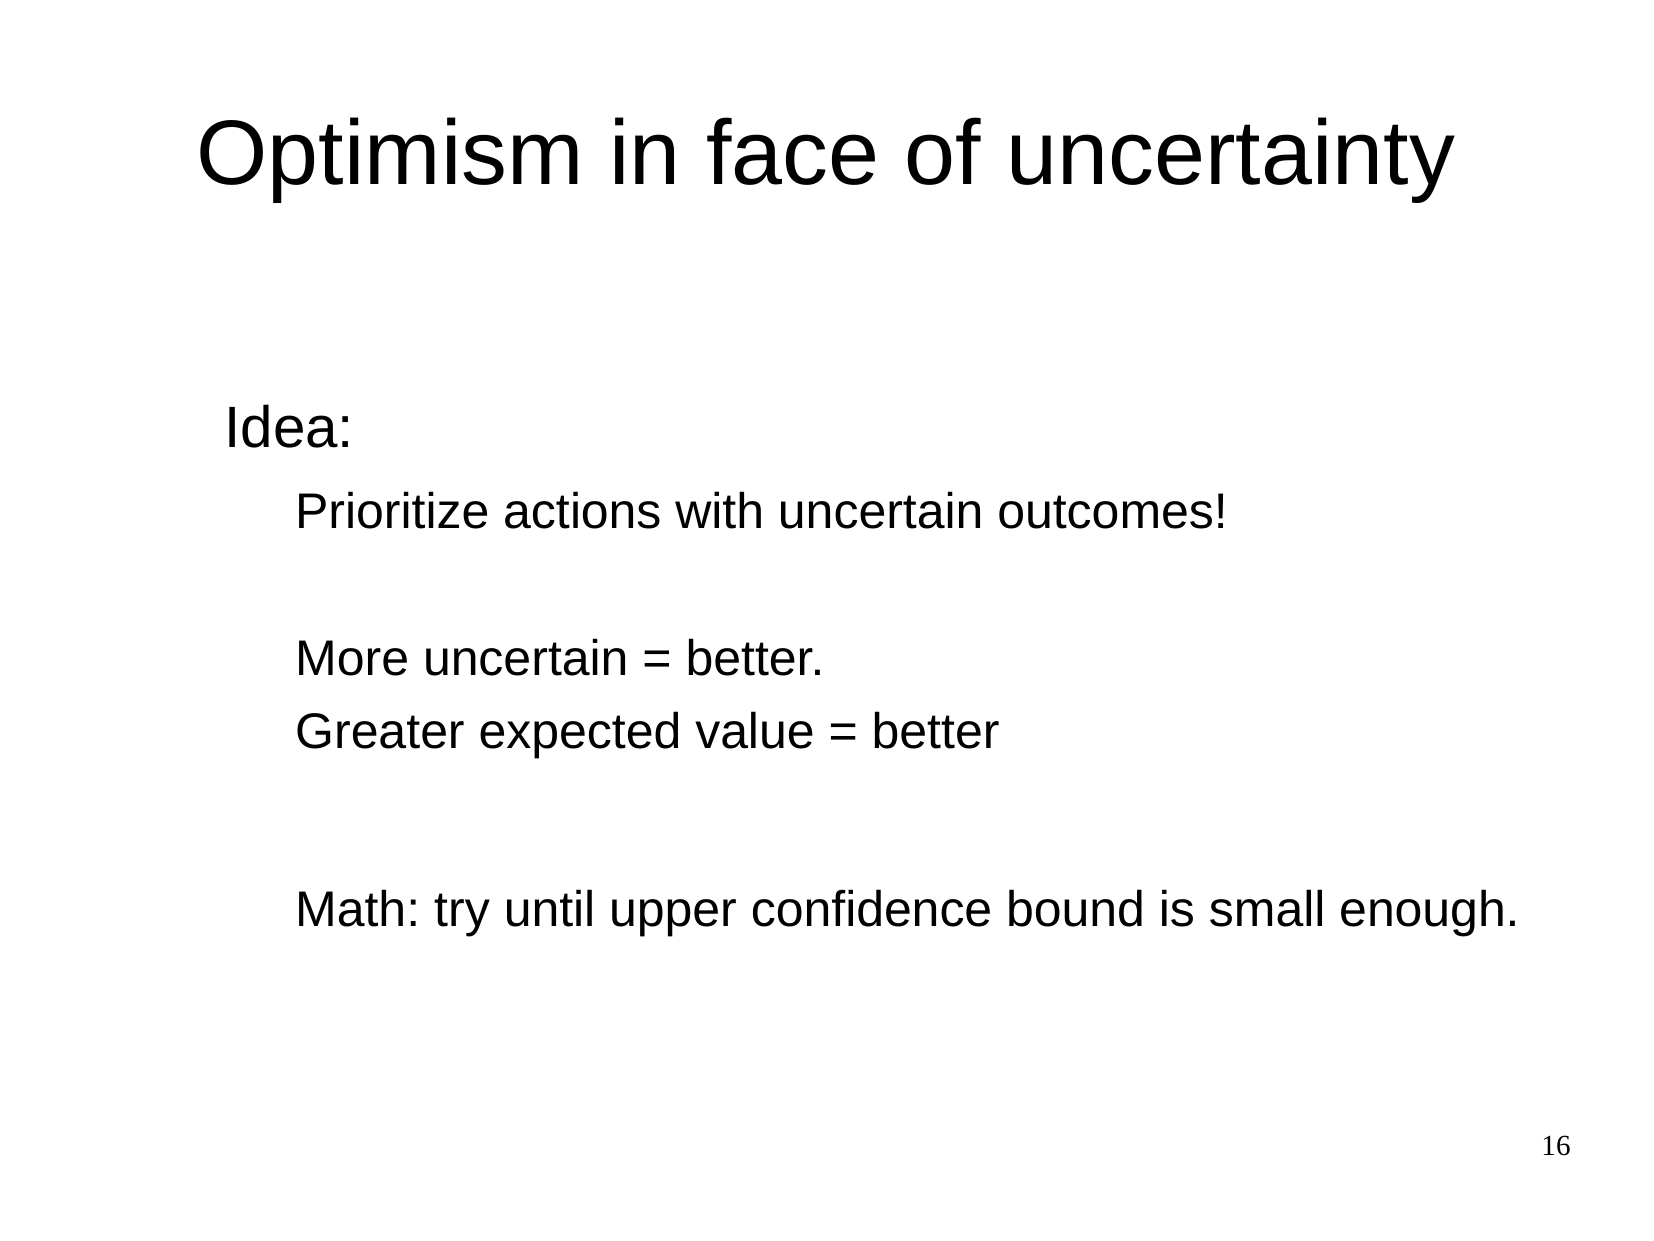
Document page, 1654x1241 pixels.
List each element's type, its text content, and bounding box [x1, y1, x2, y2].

list Idea: Prioritize actions with uncertain outcomes! More uncertain = better. Greater expected value = better Math: try until upper confidence bound is small enough. [82, 290, 1571, 1241]
title Optimism in face of uncertainty [82, 49, 1571, 257]
